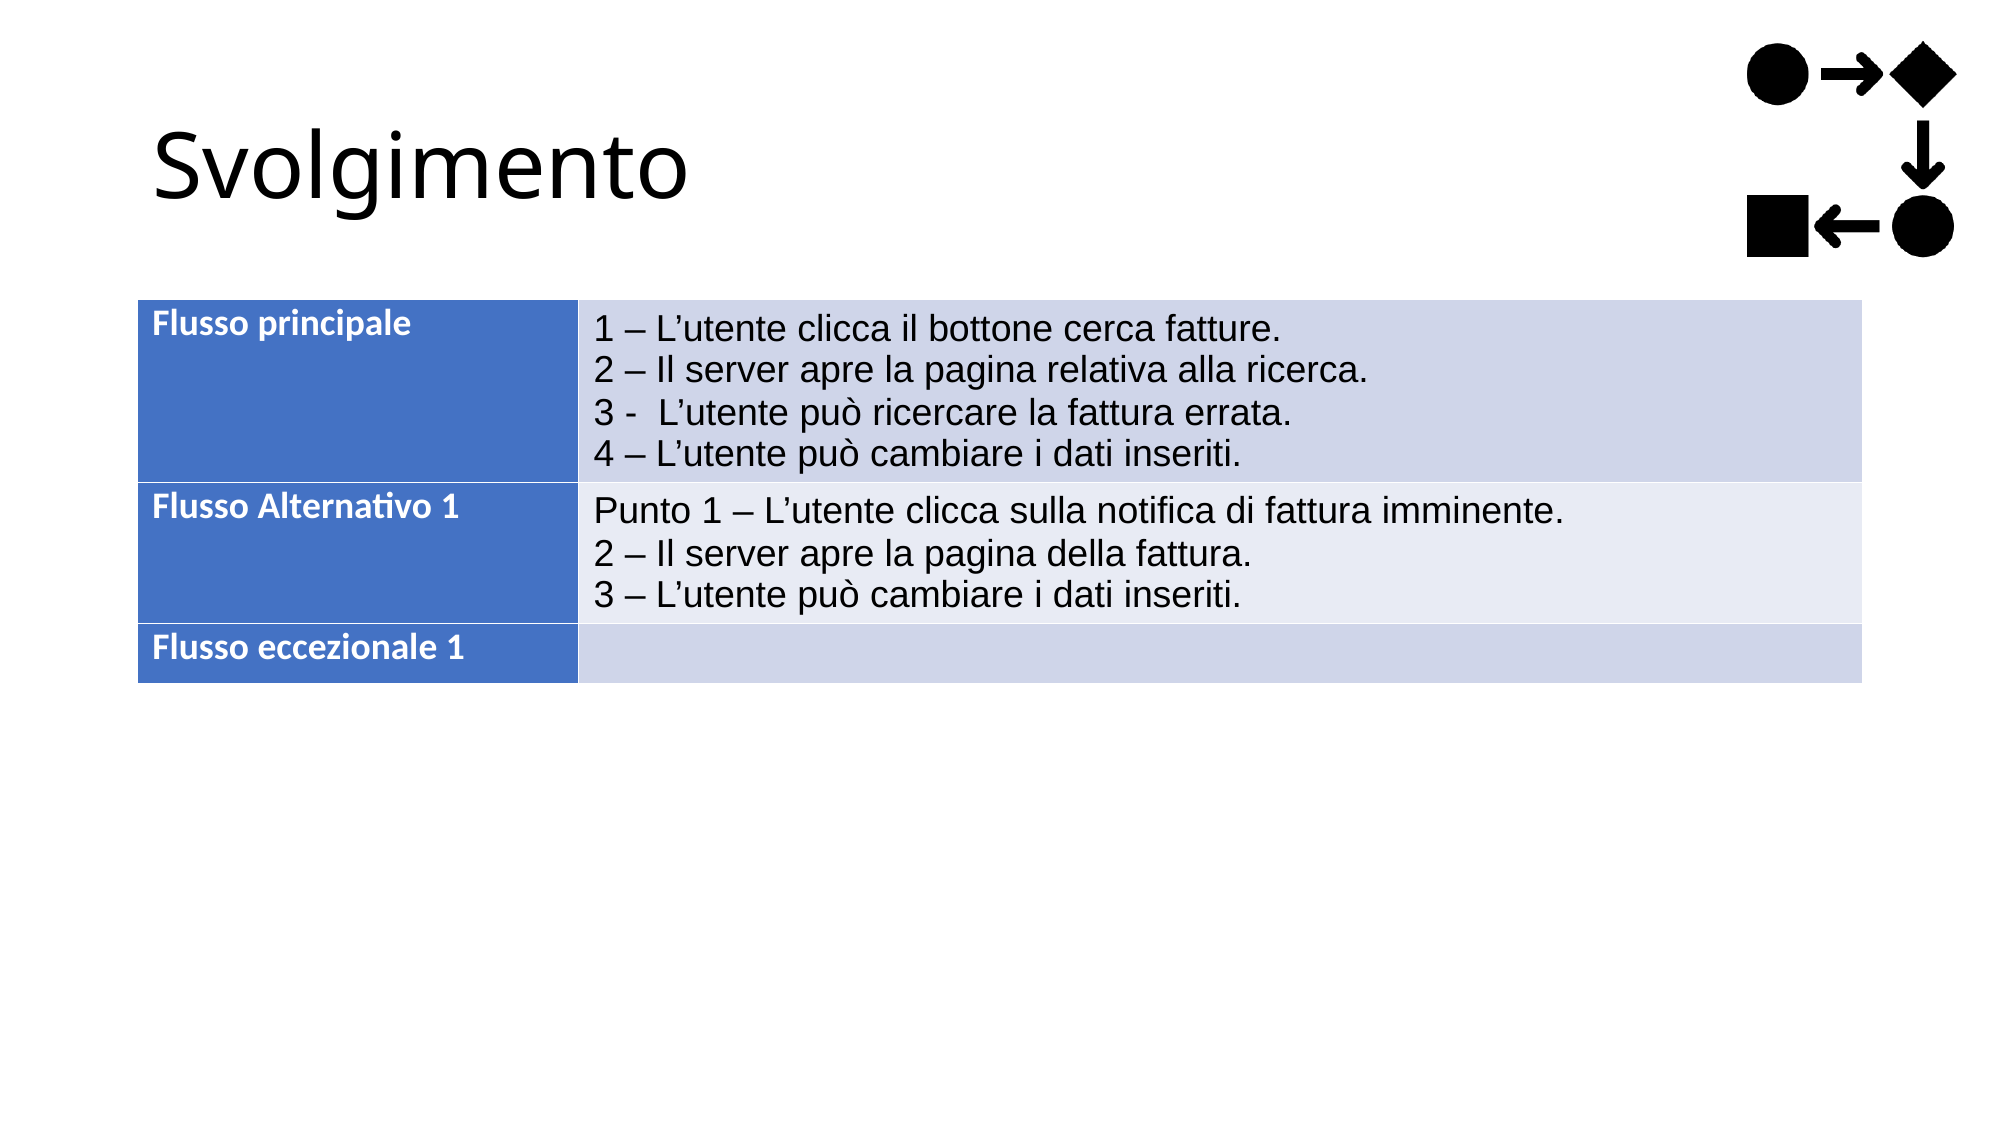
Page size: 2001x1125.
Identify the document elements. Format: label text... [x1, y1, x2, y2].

table_cell Flusso Alternativo 1 [138, 483, 578, 623]
table_cell [579, 624, 1862, 683]
title Svolgimento [137, 59, 1703, 278]
table_cell Flusso eccezionale 1 [138, 624, 578, 683]
table_header 1 – L’utente clicca il bottone cerca fatture. 2 – Il server apre la pagina relativa alla ricerca. 3 - L’utente può ricercare la fattura errata. 4 – L’utente può cambiare i dati inseriti. [579, 300, 1862, 482]
picture [1703, 0, 2000, 297]
table_cell Punto 1 – L’utente clicca sulla notifica di fattura imminente. 2 – Il server apre la pagina della fattura. 3 – L’utente può cambiare i dati inseriti. [579, 483, 1862, 623]
table_header Flusso principale [138, 300, 578, 482]
